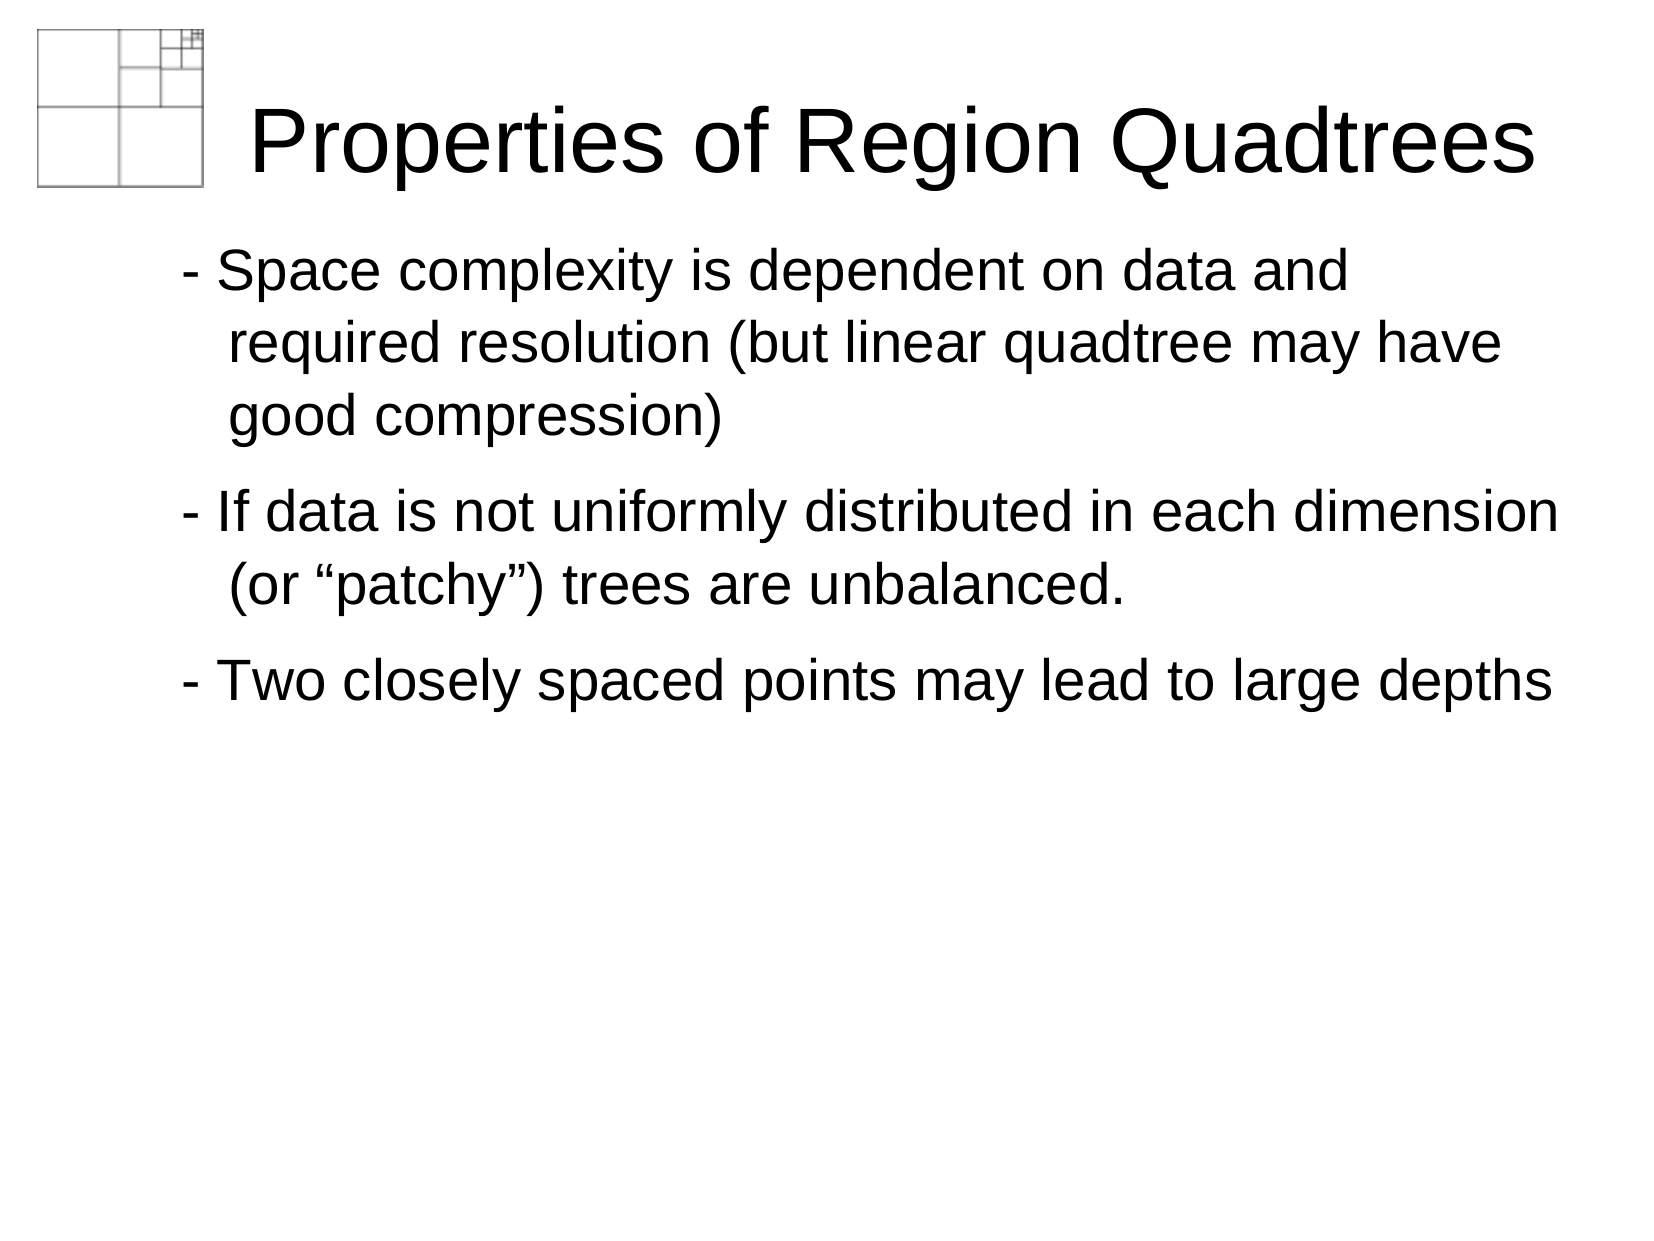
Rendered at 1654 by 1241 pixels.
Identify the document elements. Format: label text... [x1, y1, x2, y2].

title Properties of Region Quadtrees [149, 37, 1638, 230]
picture [37, 29, 204, 188]
list - Space complexity is dependent on data and required resolution (but linear quadtree may have good compression) - If data is not uniformly distributed in each dimension (or “patchy”) trees are unbalanced. - Two closely spaced points may lead to large depths [86, 229, 1575, 1033]
